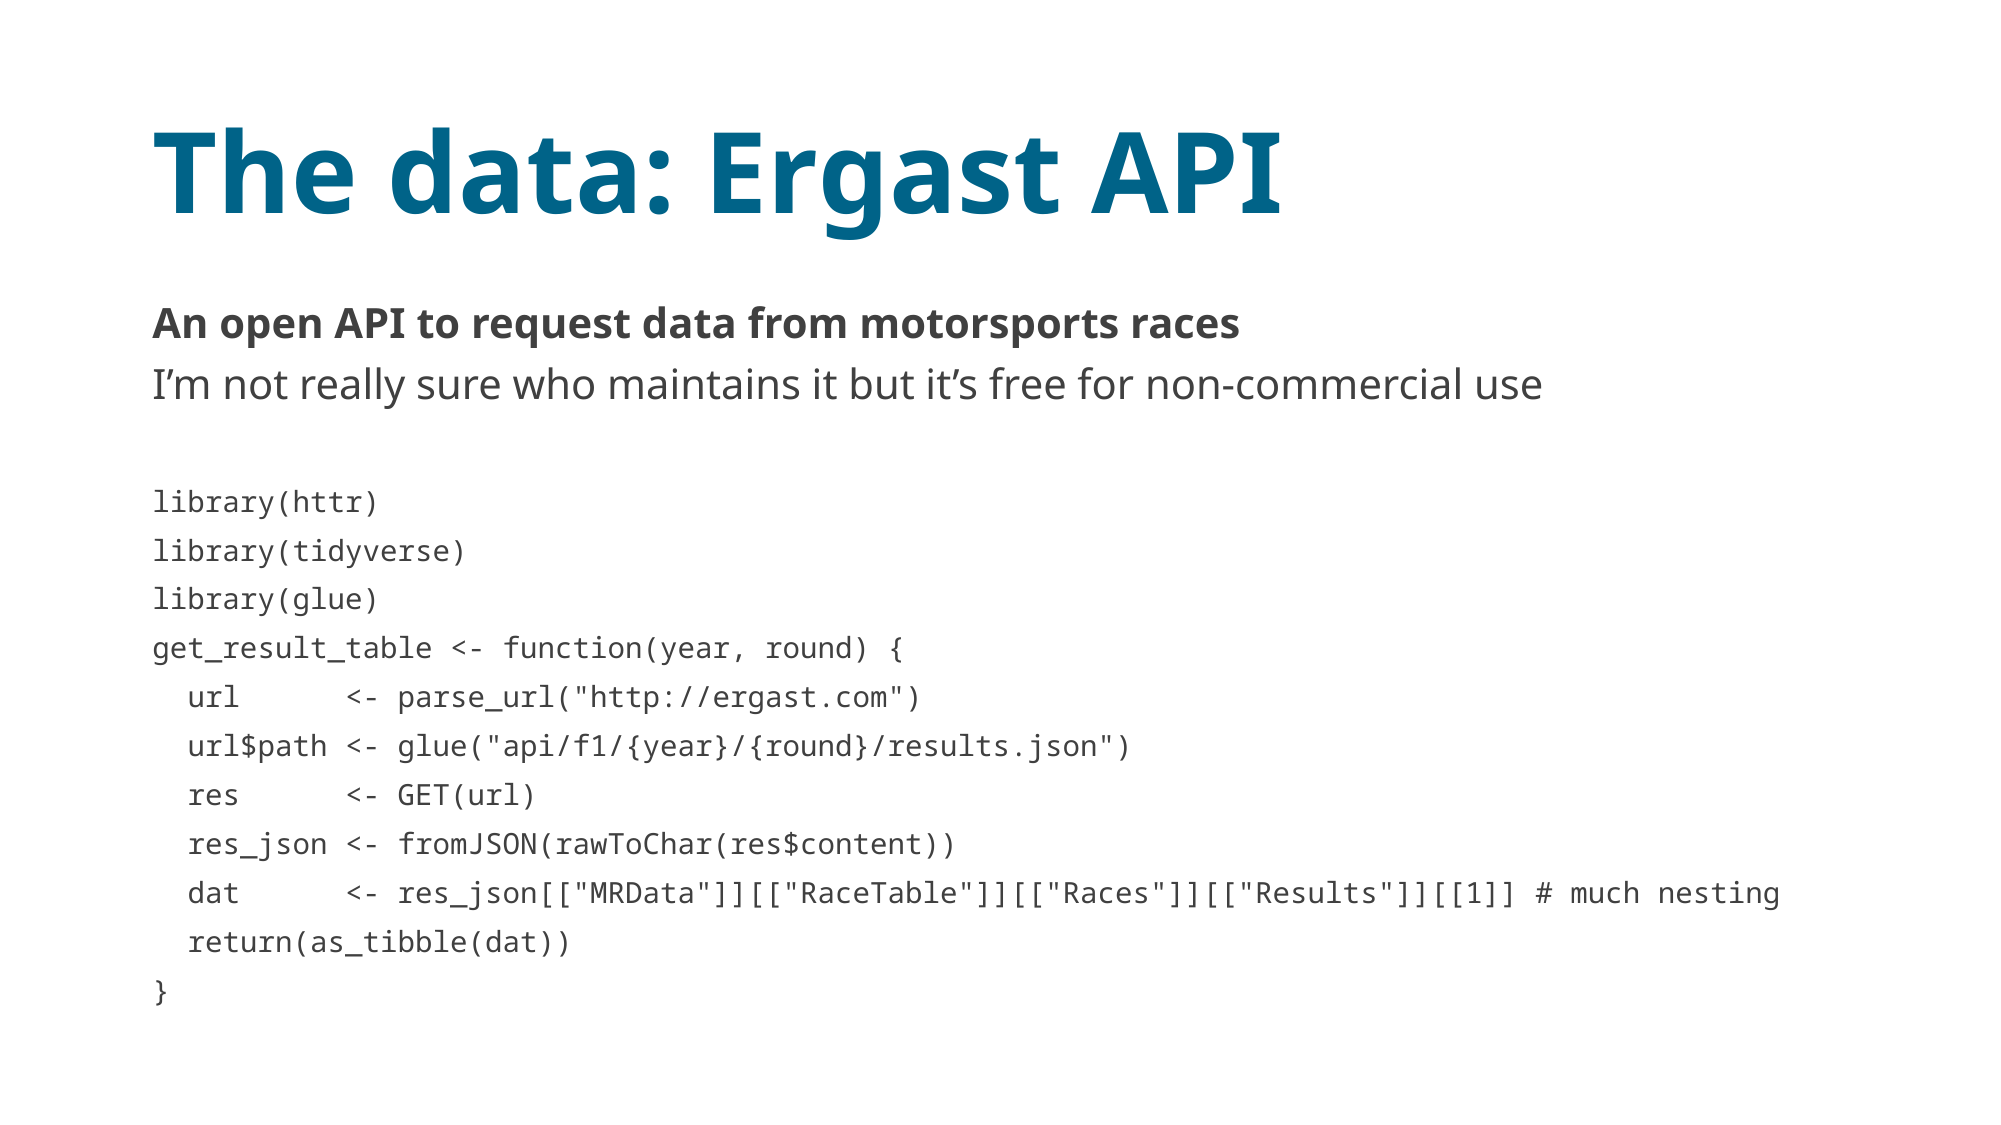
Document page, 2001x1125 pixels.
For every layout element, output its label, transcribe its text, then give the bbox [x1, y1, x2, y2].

list An open API to request data from motorsports races I’m not really sure who maintains it but it’s free for non-commercial use library(httr) library(tidyverse) library(glue) get_result_table <- function(year, round) { url <- parse_url("http://ergast.com") url$path <- glue("api/f1/{year}/{round}/results.json") res <- GET(url) res_json <- fromJSON(rawToChar(res$content)) dat <- res_json[["MRData"]][["RaceTable"]][["Races"]][["Results"]][[1]] # much nesting return(as_tibble(dat)) } [137, 299, 1863, 1066]
title The data: Ergast API [137, 59, 1863, 278]
